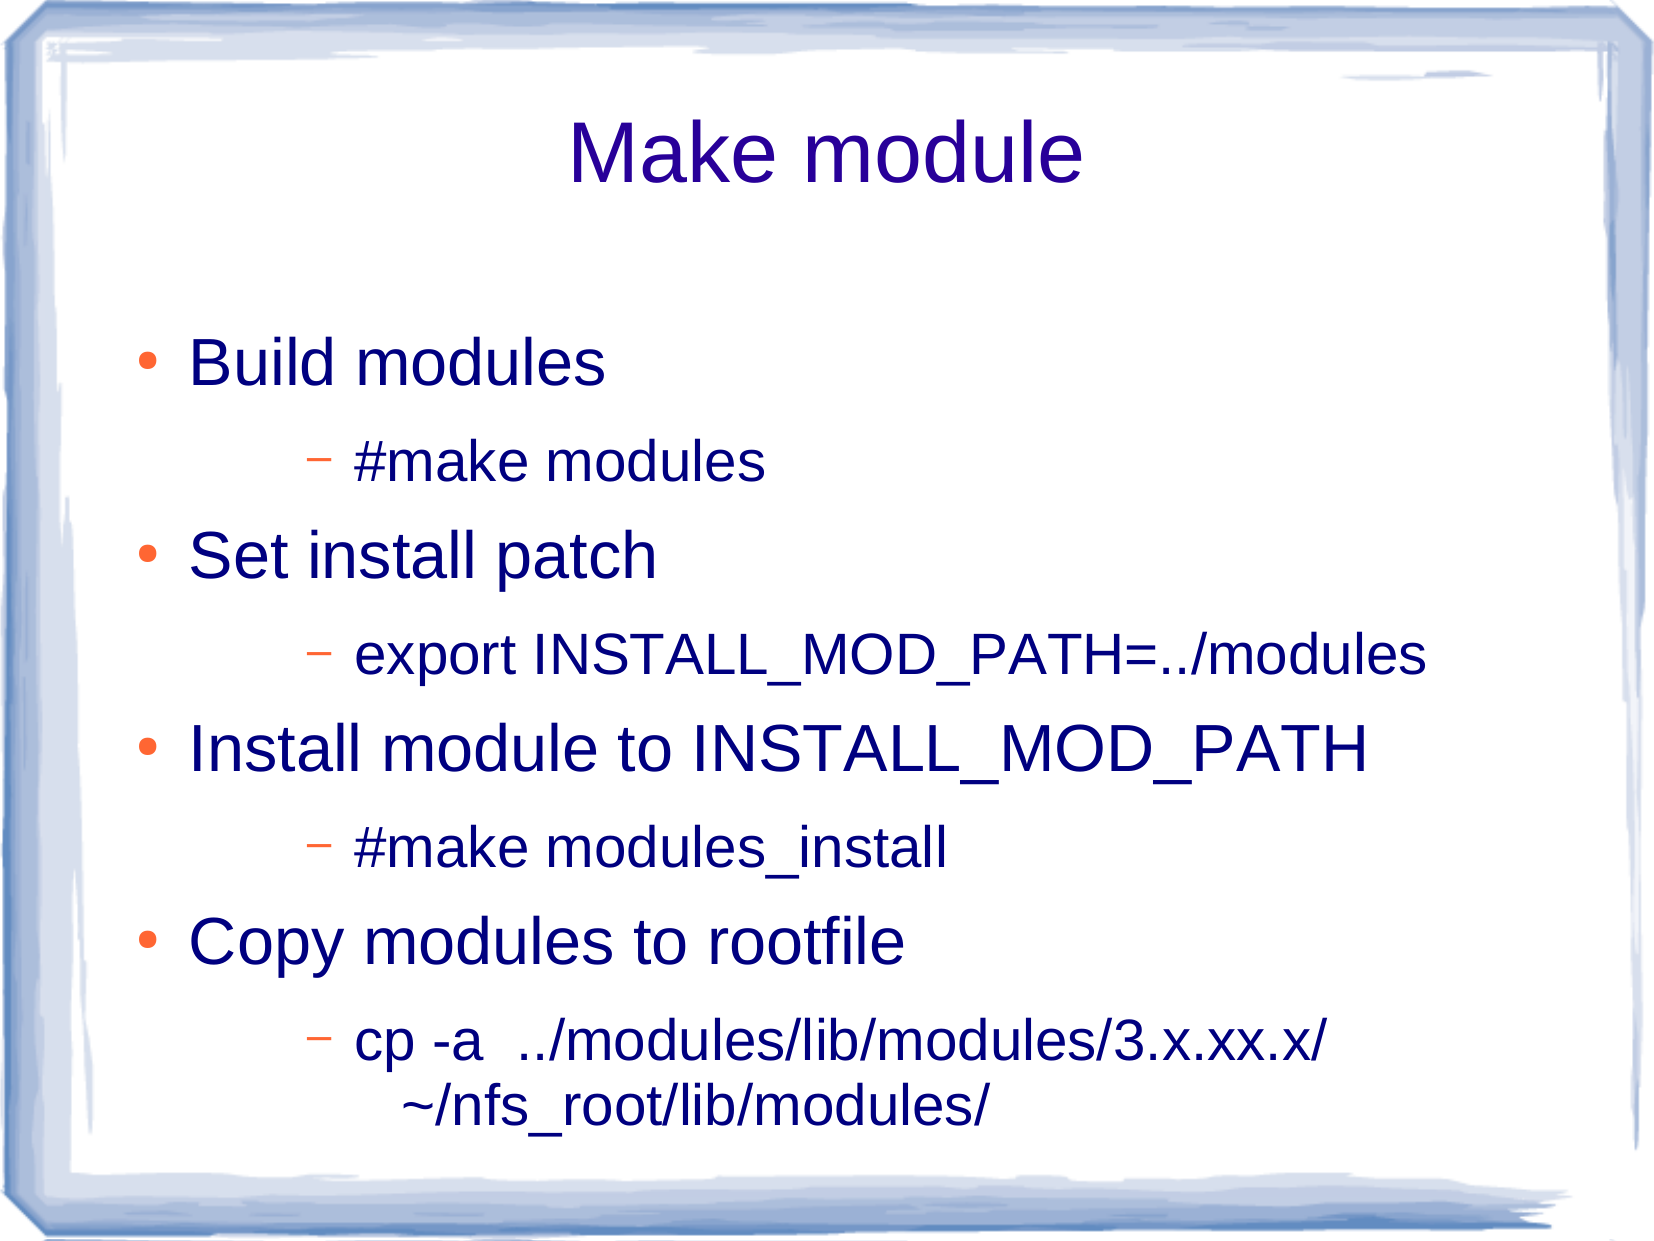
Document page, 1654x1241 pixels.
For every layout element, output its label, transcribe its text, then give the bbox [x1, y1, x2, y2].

list Build modules #make modules Set install patch export INSTALL_MOD_PATH=../modules Install module to INSTALL_MOD_PATH #make modules_install Copy modules to rootfile cp -a ../modules/lib/modules/3.x.xx.x/ ~/nfs_root/lib/modules/ [118, 324, 1571, 1138]
title Make module [82, 49, 1571, 257]
picture [0, 0, 1654, 1241]
